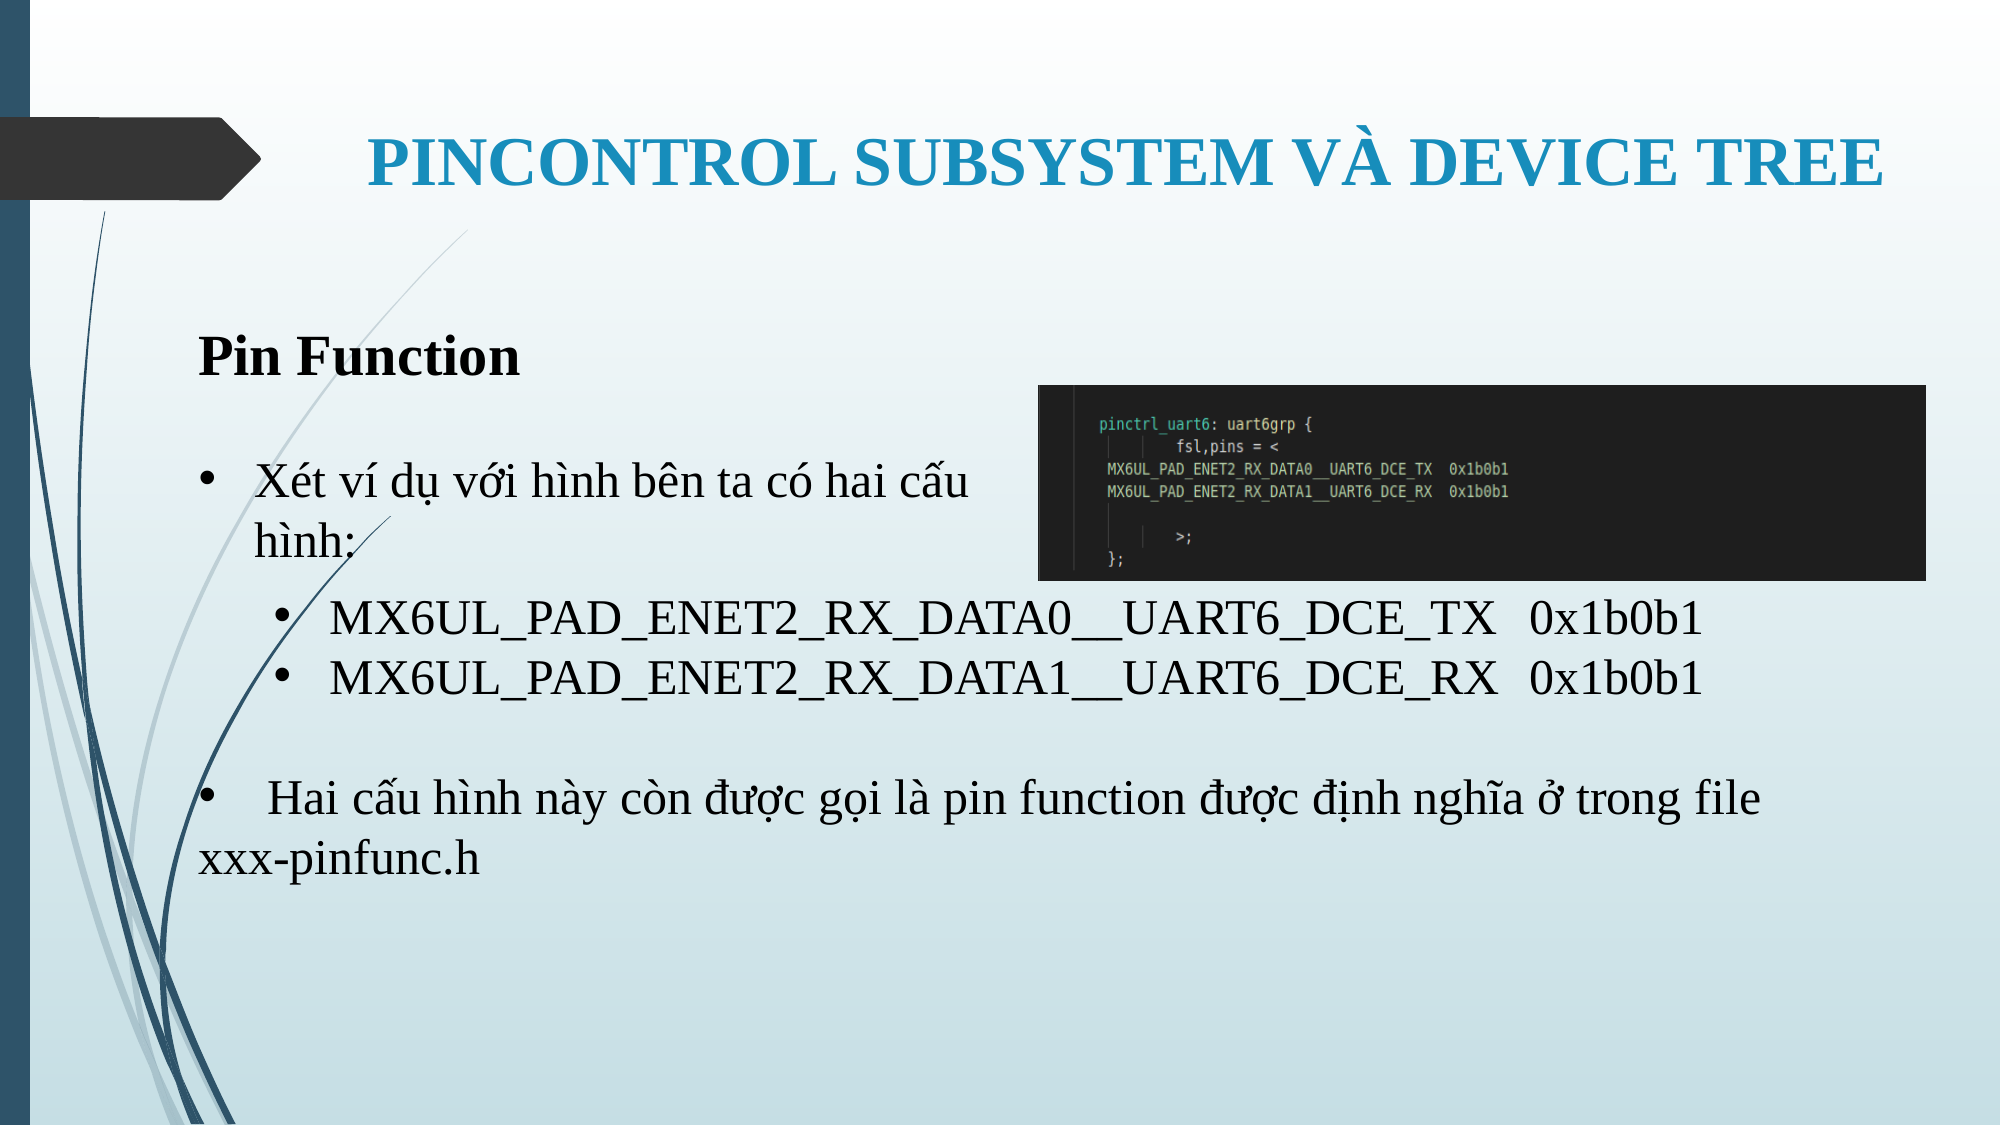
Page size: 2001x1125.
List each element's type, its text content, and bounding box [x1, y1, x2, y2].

text_box MX6UL_PAD_ENET2_RX_DATA0__UART6_DCE_TX 0x1b0b1 MX6UL_PAD_ENET2_RX_DATA1__UART6_DCE_RX 0x1b0b1 Hai cấu hình này còn được gọi là pin function được định nghĩa ở trong file xxx-pinfunc.h [183, 577, 2000, 893]
title PINCONTROL SUBSYSTEM VÀ DEVICE TREE [352, 108, 1938, 228]
picture [1038, 385, 1926, 577]
text_box Pin Function Xét ví dụ với hình bên ta có hai cấu hình: [183, 309, 1056, 575]
